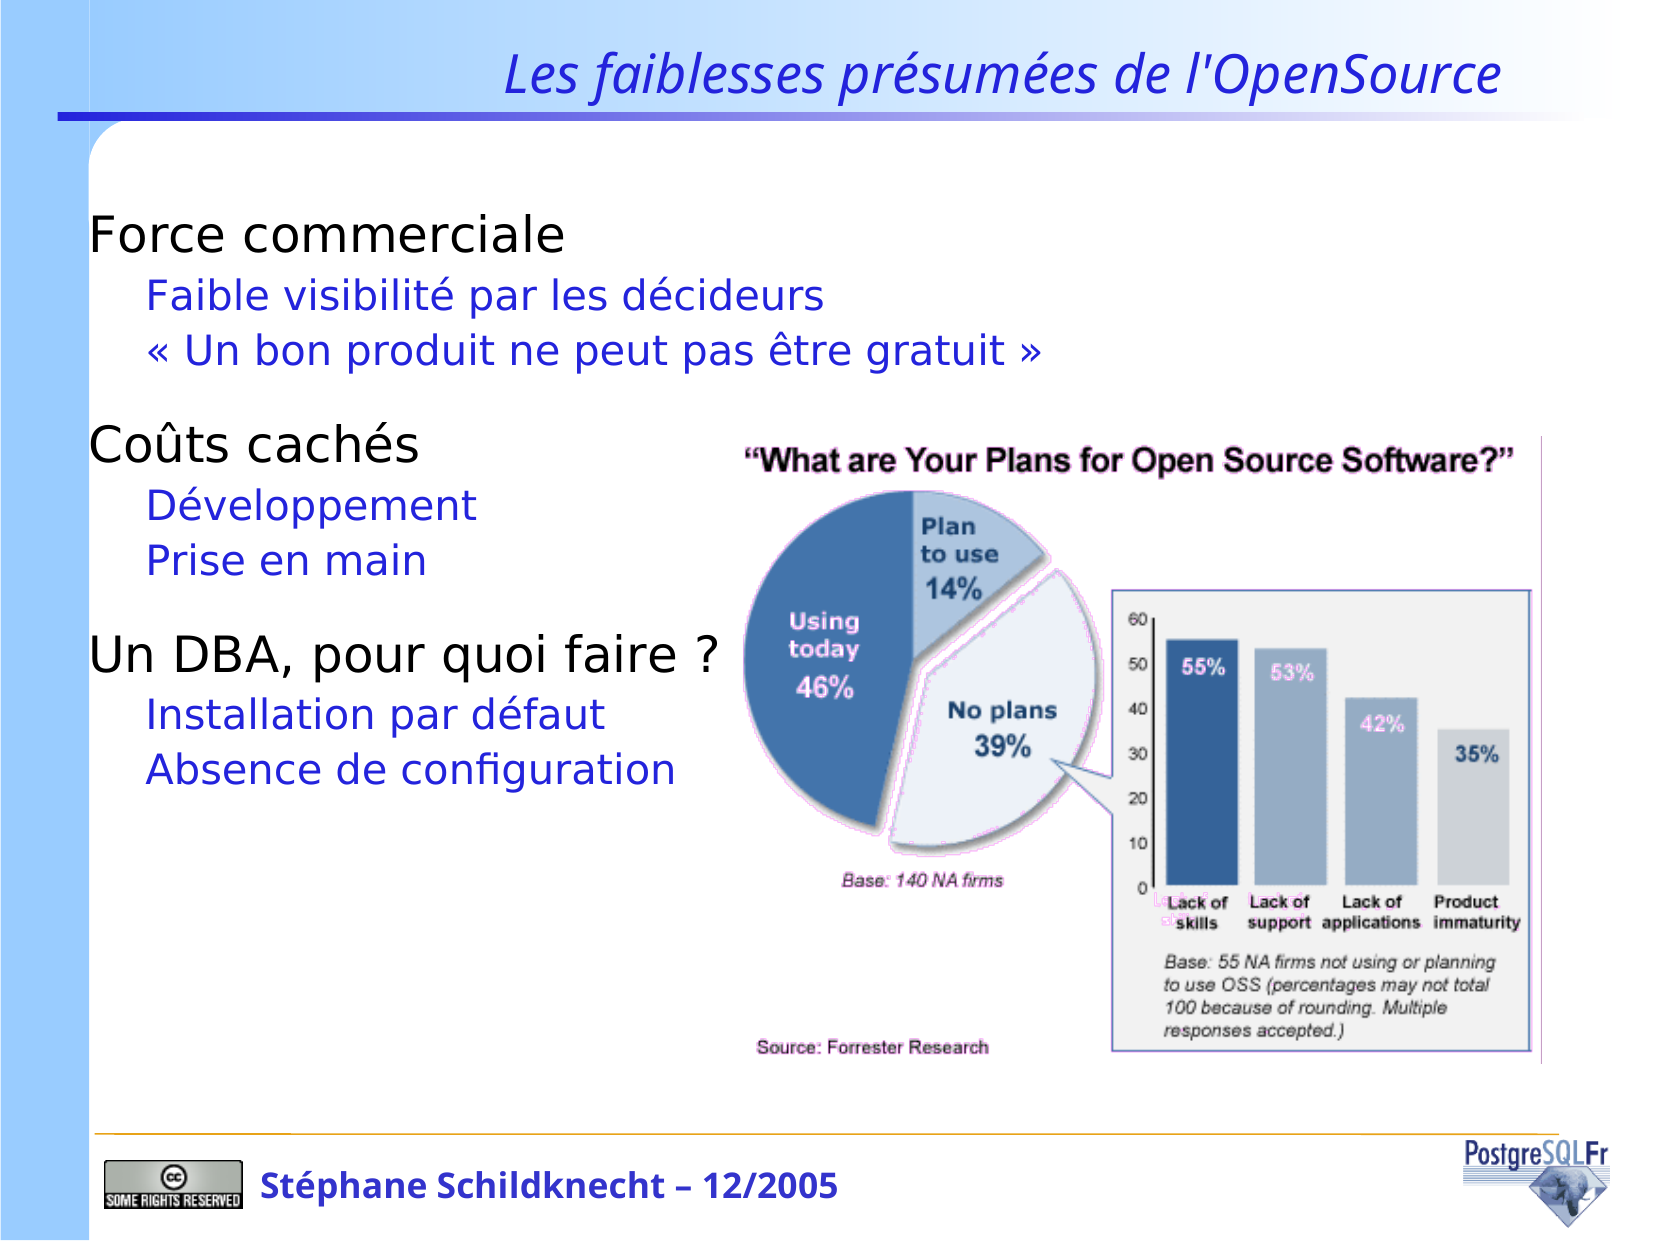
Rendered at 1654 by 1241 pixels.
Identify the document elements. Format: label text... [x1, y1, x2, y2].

list Force commerciale Faible visibilité par les décideurs « Un bon produit ne peut pas être gratuit » Coûts cachés Développement Prise en main Un DBA, pour quoi faire ? Installation par défaut Absence de configuration [88, 177, 1547, 1065]
picture [104, 1160, 243, 1209]
picture [1462, 1139, 1610, 1228]
title Les faiblesses présumées de l'OpenSource [383, 0, 1625, 148]
picture [738, 436, 1542, 1064]
